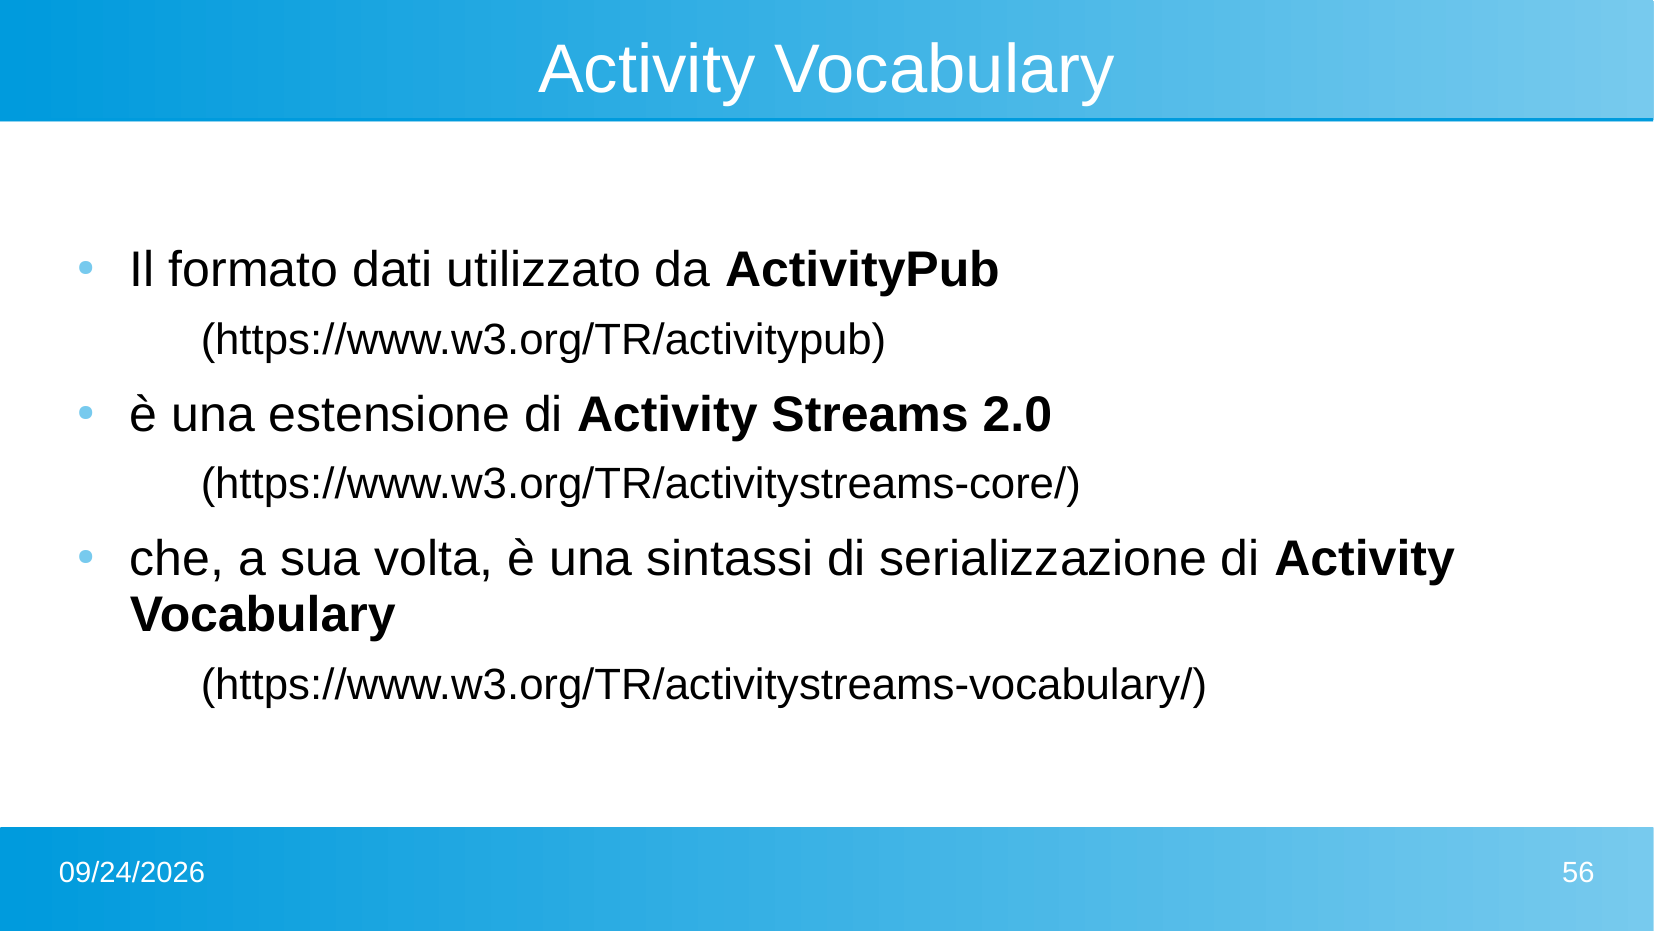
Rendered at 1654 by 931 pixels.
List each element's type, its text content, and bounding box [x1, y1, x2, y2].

list Il formato dati utilizzato da ActivityPub (https://www.w3.org/TR/activitypub) è una estensione di Activity Streams 2.0 (https://www.w3.org/TR/activitystreams-core/) che, a sua volta, è una sintassi di serializzazione di Activity Vocabulary (https://www.w3.org/TR/activitystreams-vocabulary/) [59, 163, 1613, 751]
title Activity Vocabulary [59, 29, 1595, 108]
